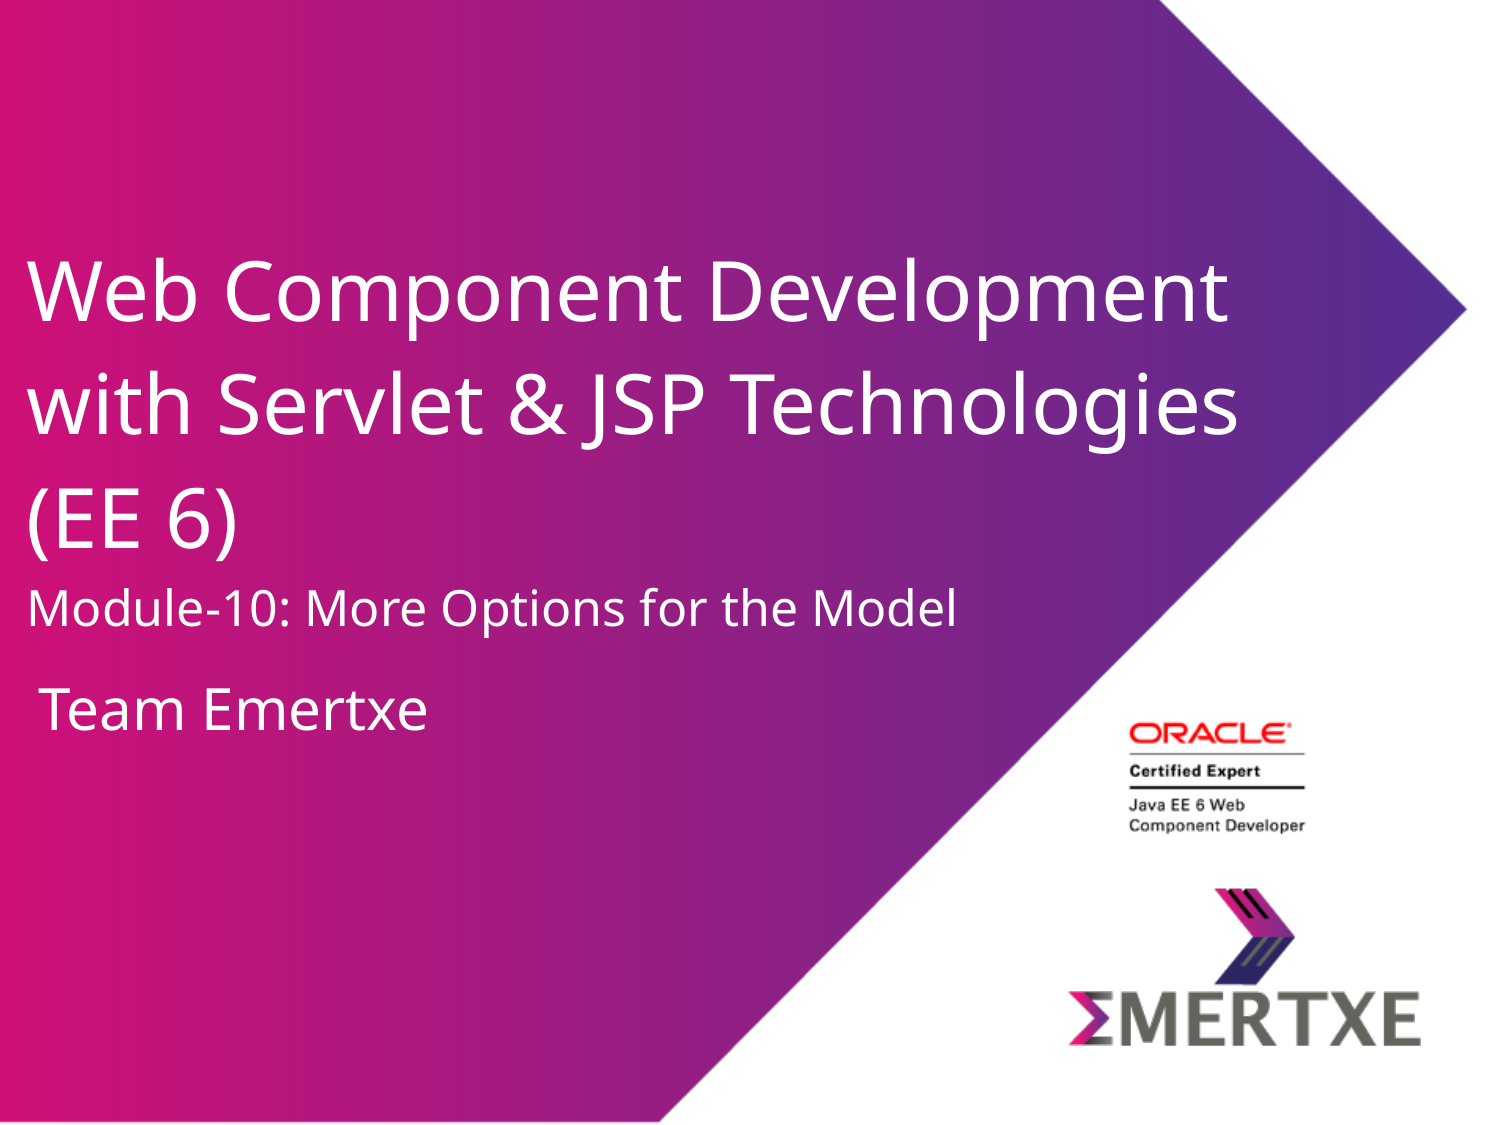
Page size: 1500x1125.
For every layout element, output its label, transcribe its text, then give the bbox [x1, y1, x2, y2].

picture [0, 0, 1500, 1125]
text_box Web Component Development with Servlet & JSP Technologies (EE 6) Module-10: More Options for the Model [11, 224, 1382, 721]
text_box Team Emertxe [23, 661, 615, 745]
